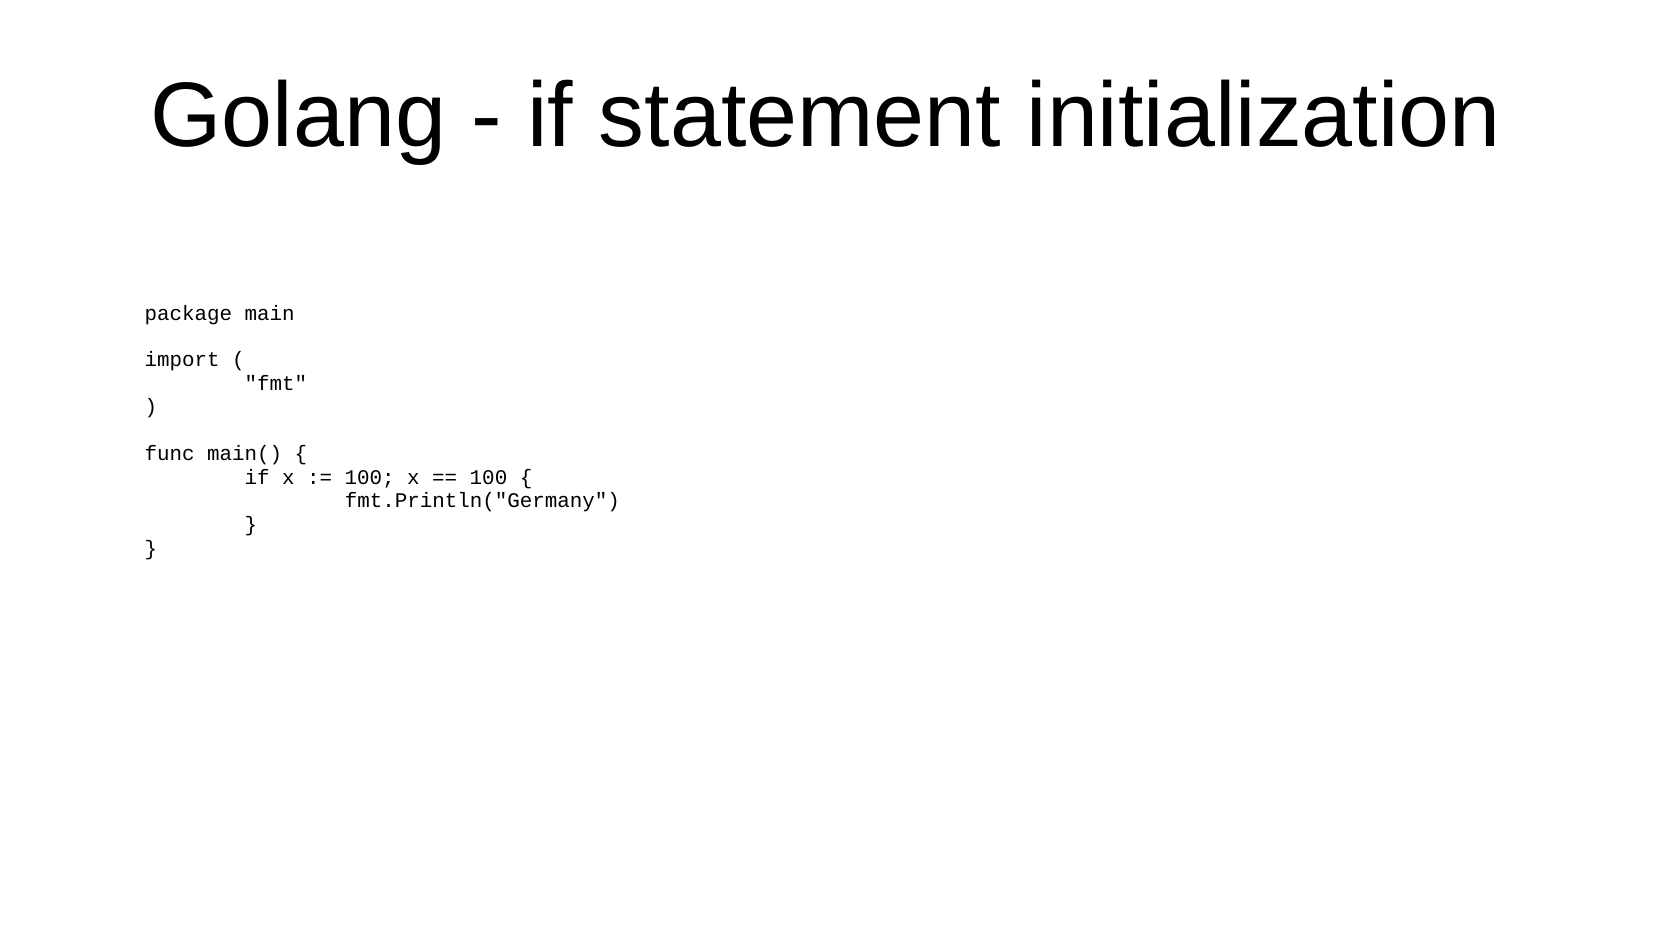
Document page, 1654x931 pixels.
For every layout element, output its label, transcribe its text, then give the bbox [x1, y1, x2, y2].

text_box package main import ( "fmt" ) func main() { if x := 100; x == 100 { fmt.Println("Germany") } } [129, 295, 1312, 721]
title Golang - if statement initialization [82, 37, 1571, 193]
